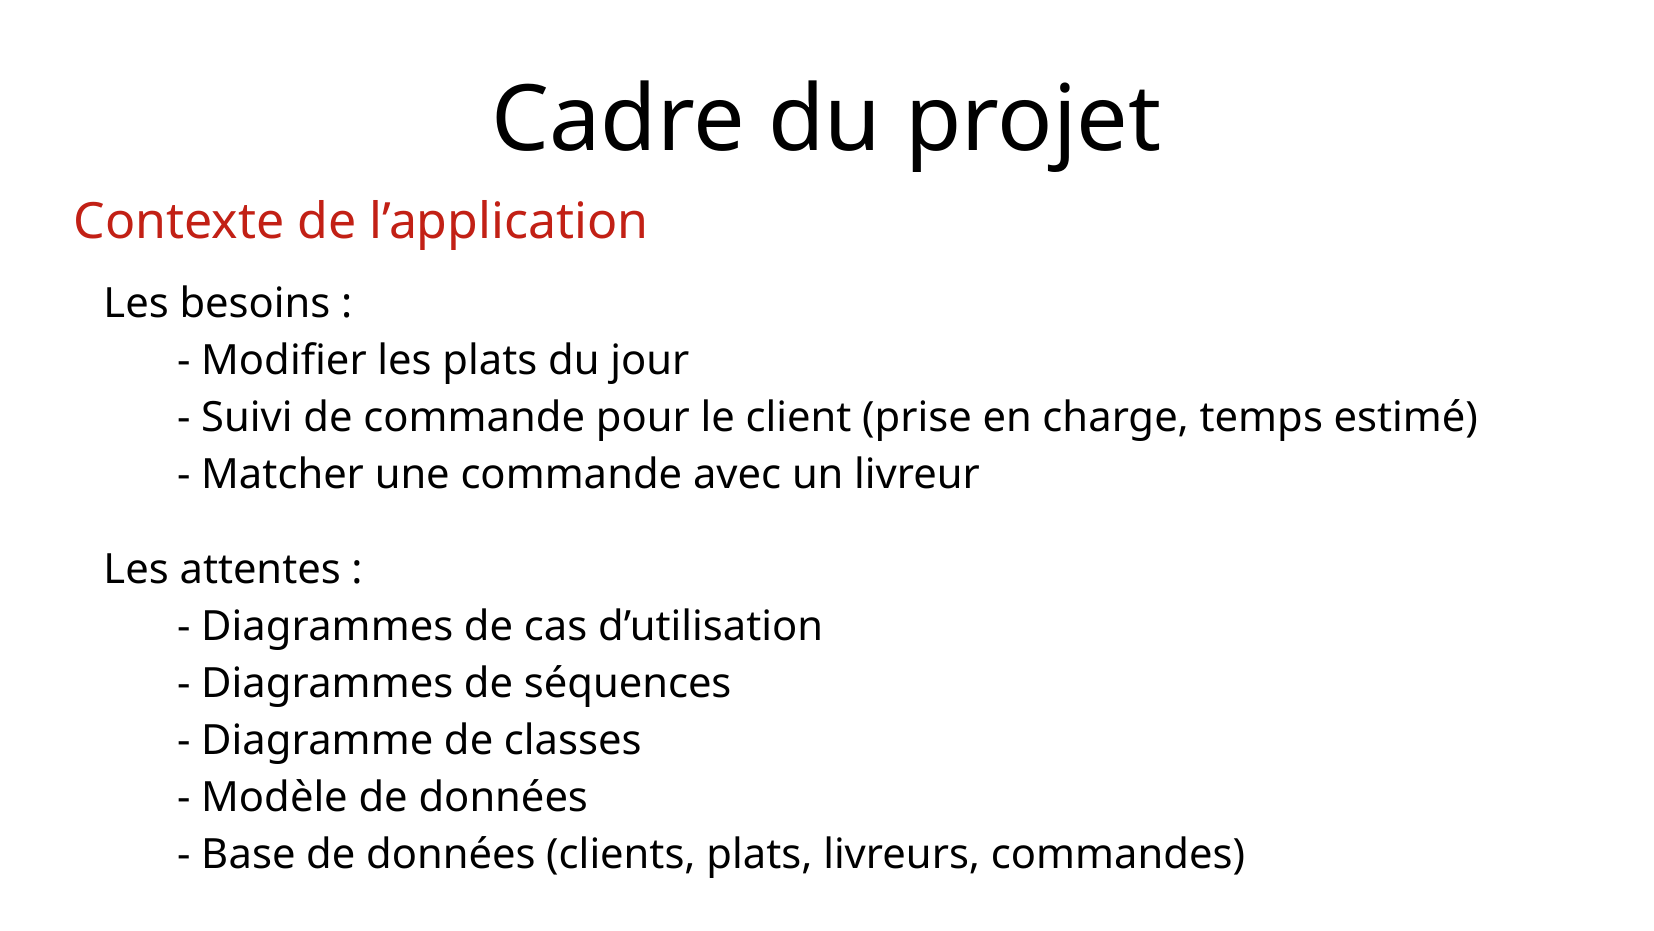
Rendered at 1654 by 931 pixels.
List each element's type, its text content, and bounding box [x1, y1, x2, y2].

text_box Contexte de l’application [59, 177, 945, 253]
title Cadre du projet [82, 37, 1571, 193]
text_box Les besoins : - Modifier les plats du jour - Suivi de commande pour le client (prise en charge, temps estimé) - Matcher une commande avec un livreur [88, 265, 1565, 484]
text_box Les attentes : - Diagrammes de cas d’utilisation - Diagrammes de séquences - Diagramme de classes - Modèle de données - Base de données (clients, plats, livreurs, commandes) [88, 531, 1565, 852]
